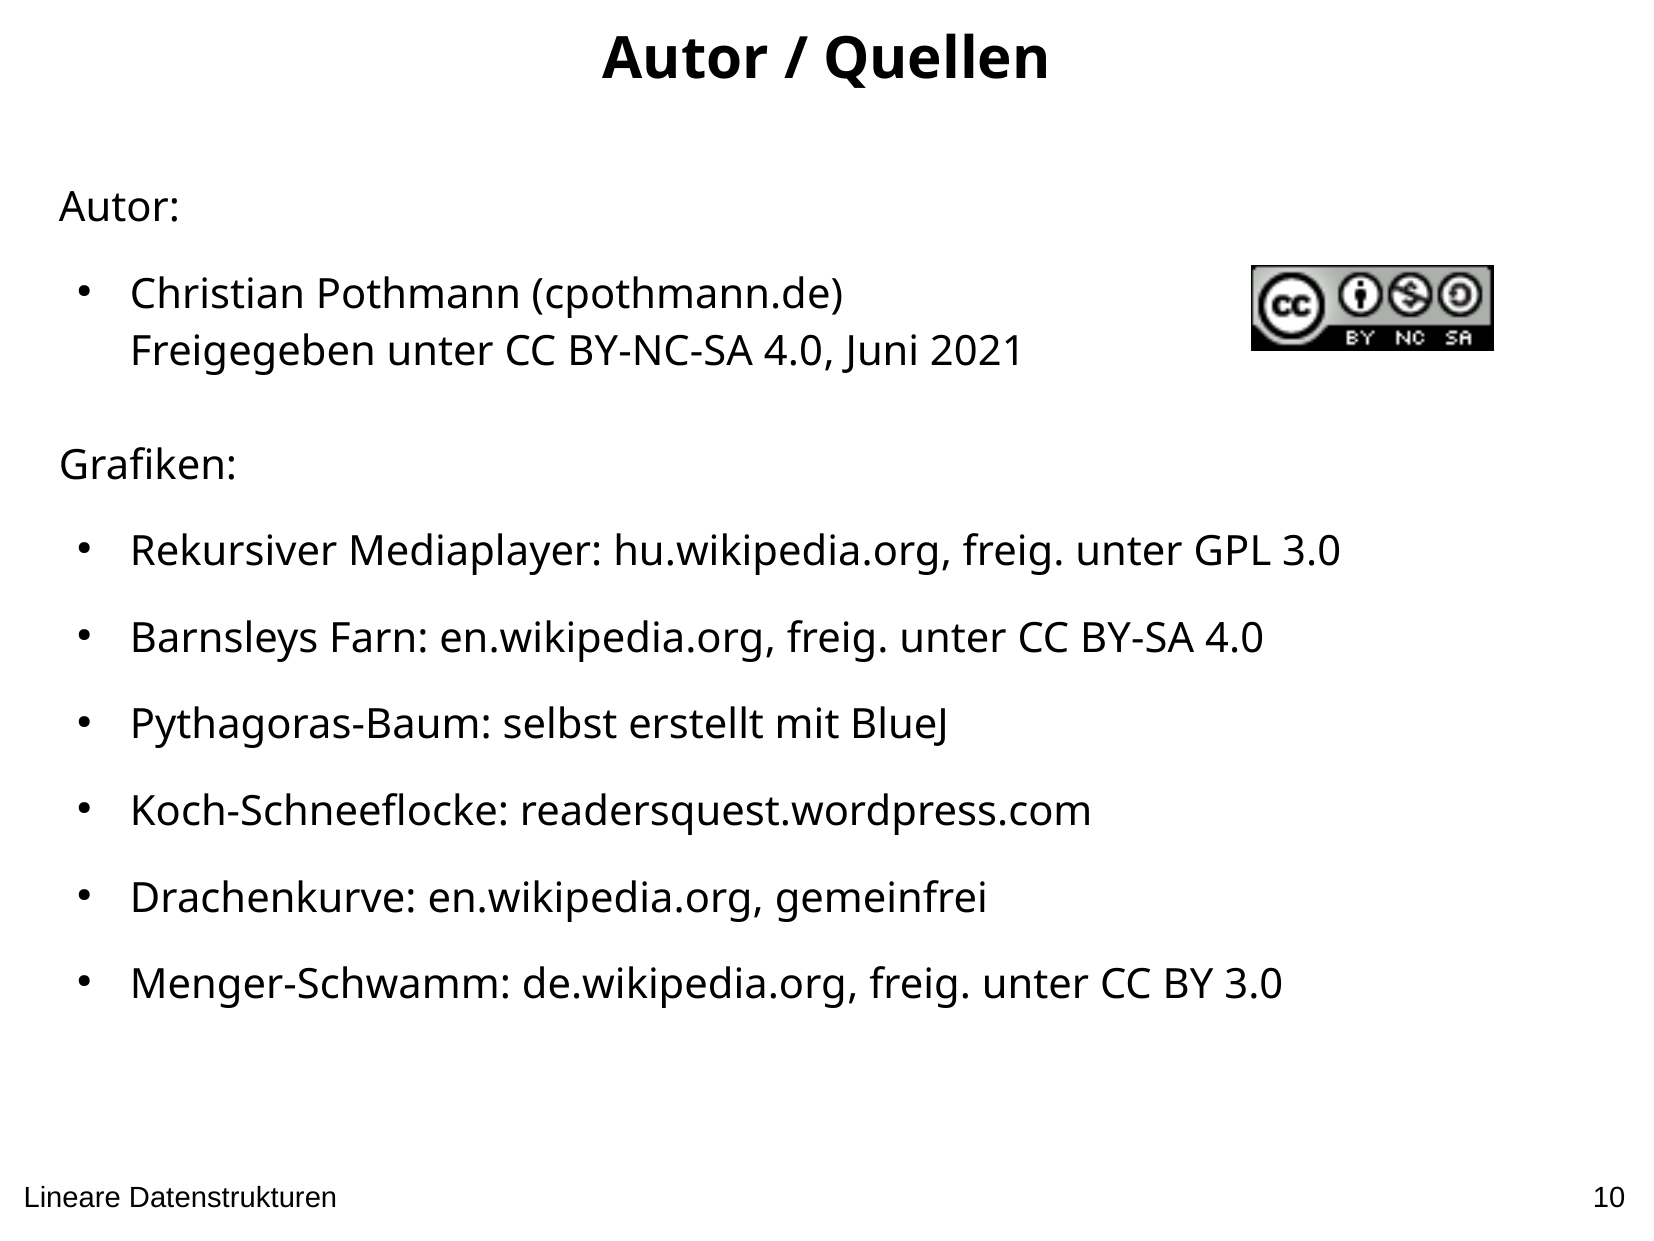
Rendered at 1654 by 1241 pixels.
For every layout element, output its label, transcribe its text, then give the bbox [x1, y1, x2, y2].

picture [1251, 265, 1494, 351]
title Autor / Quellen [0, 5, 1654, 107]
list Autor: Christian Pothmann (cpothmann.de) Freigegeben unter CC BY-NC-SA 4.0, Juni 2021 Grafiken: Rekursiver Mediaplayer: hu.wikipedia.org, freig. unter GPL 3.0 Barnsleys Farn: en.wikipedia.org, freig. unter CC BY-SA 4.0 Pythagoras-Baum: selbst erstellt mit BlueJ Koch-Schneeflocke: readersquest.wordpress.com Drachenkurve: en.wikipedia.org, gemeinfrei Menger-Schwamm: de.wikipedia.org, freig. unter CC BY 3.0 [59, 177, 1583, 1146]
